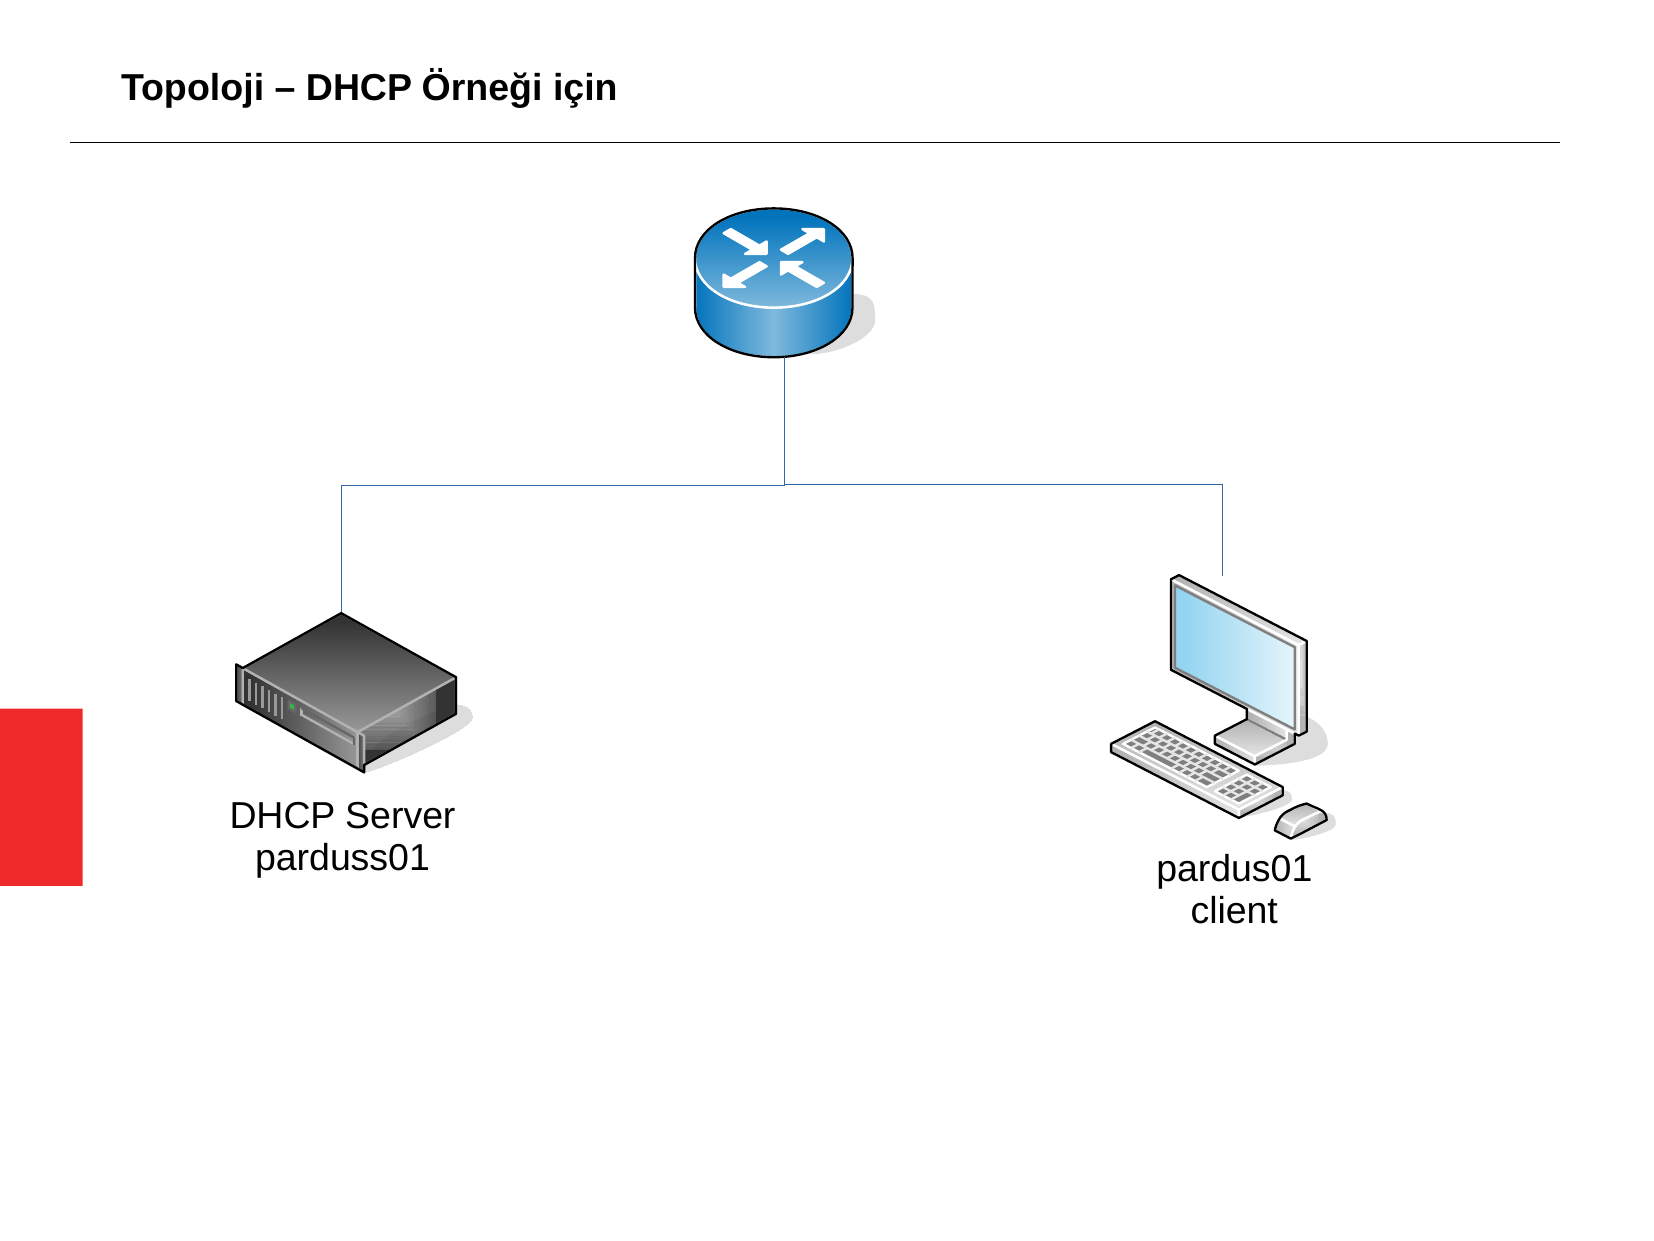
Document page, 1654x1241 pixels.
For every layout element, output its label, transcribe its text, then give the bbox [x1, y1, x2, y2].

text_box [697, 210, 851, 356]
text_box pardus01 client [1068, 840, 1400, 939]
text_box DHCP Server parduss01 [177, 787, 508, 886]
text_box [1259, 718, 1327, 765]
text_box [814, 295, 875, 353]
text_box [1250, 791, 1291, 815]
text_box [1173, 577, 1305, 762]
text_box [1295, 814, 1335, 839]
text_box [238, 616, 454, 769]
text_box [1277, 806, 1325, 836]
text_box [366, 704, 473, 773]
text_box Topoloji – DHCP Örneği için [106, 59, 1536, 117]
text_box [1113, 724, 1281, 816]
